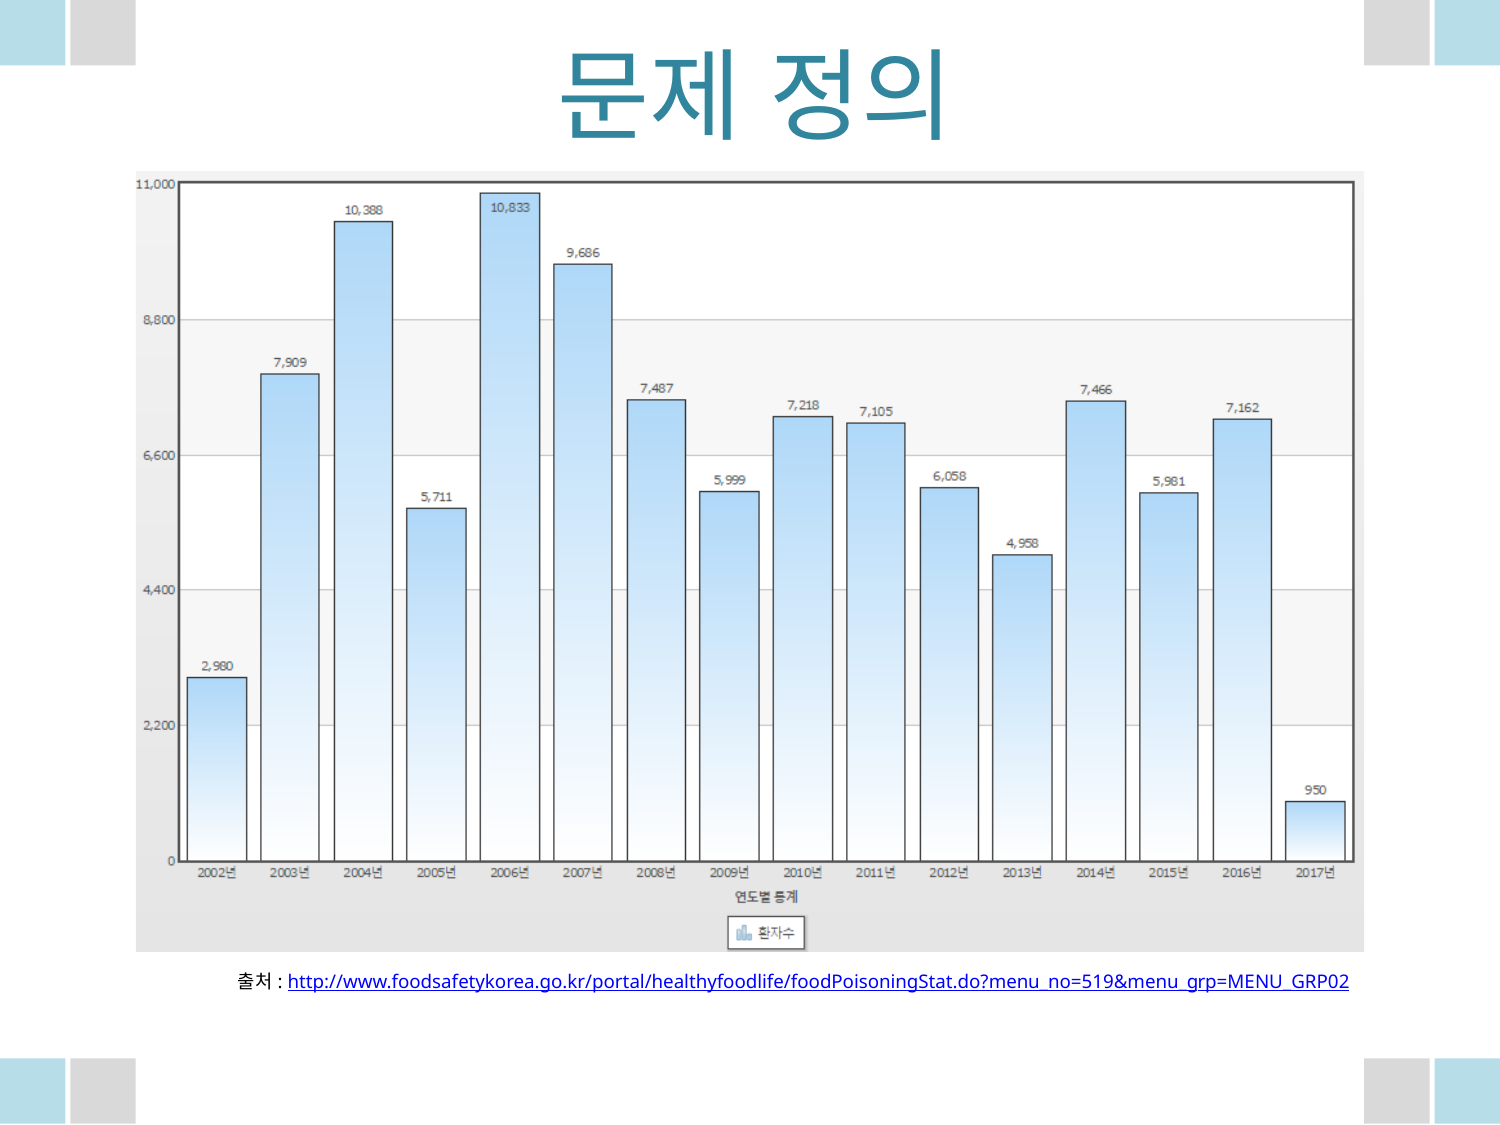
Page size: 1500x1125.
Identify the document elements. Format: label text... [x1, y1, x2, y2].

text_box 문제 정의 [277, 25, 1235, 161]
text_box [1364, 0, 1430, 66]
text_box [1434, 0, 1500, 66]
text_box [70, 0, 136, 66]
text_box [1364, 1058, 1430, 1124]
text_box [0, 0, 66, 66]
text_box [1434, 1058, 1500, 1124]
picture [135, 171, 1365, 952]
text_box 출처 : http://www.foodsafetykorea.go.kr/portal/healthyfoodlife/foodPoisoningStat.do?menu_no=519&menu_grp=MENU_GRP02 [135, 961, 1365, 1003]
text_box [0, 1058, 66, 1124]
text_box [70, 1058, 136, 1124]
